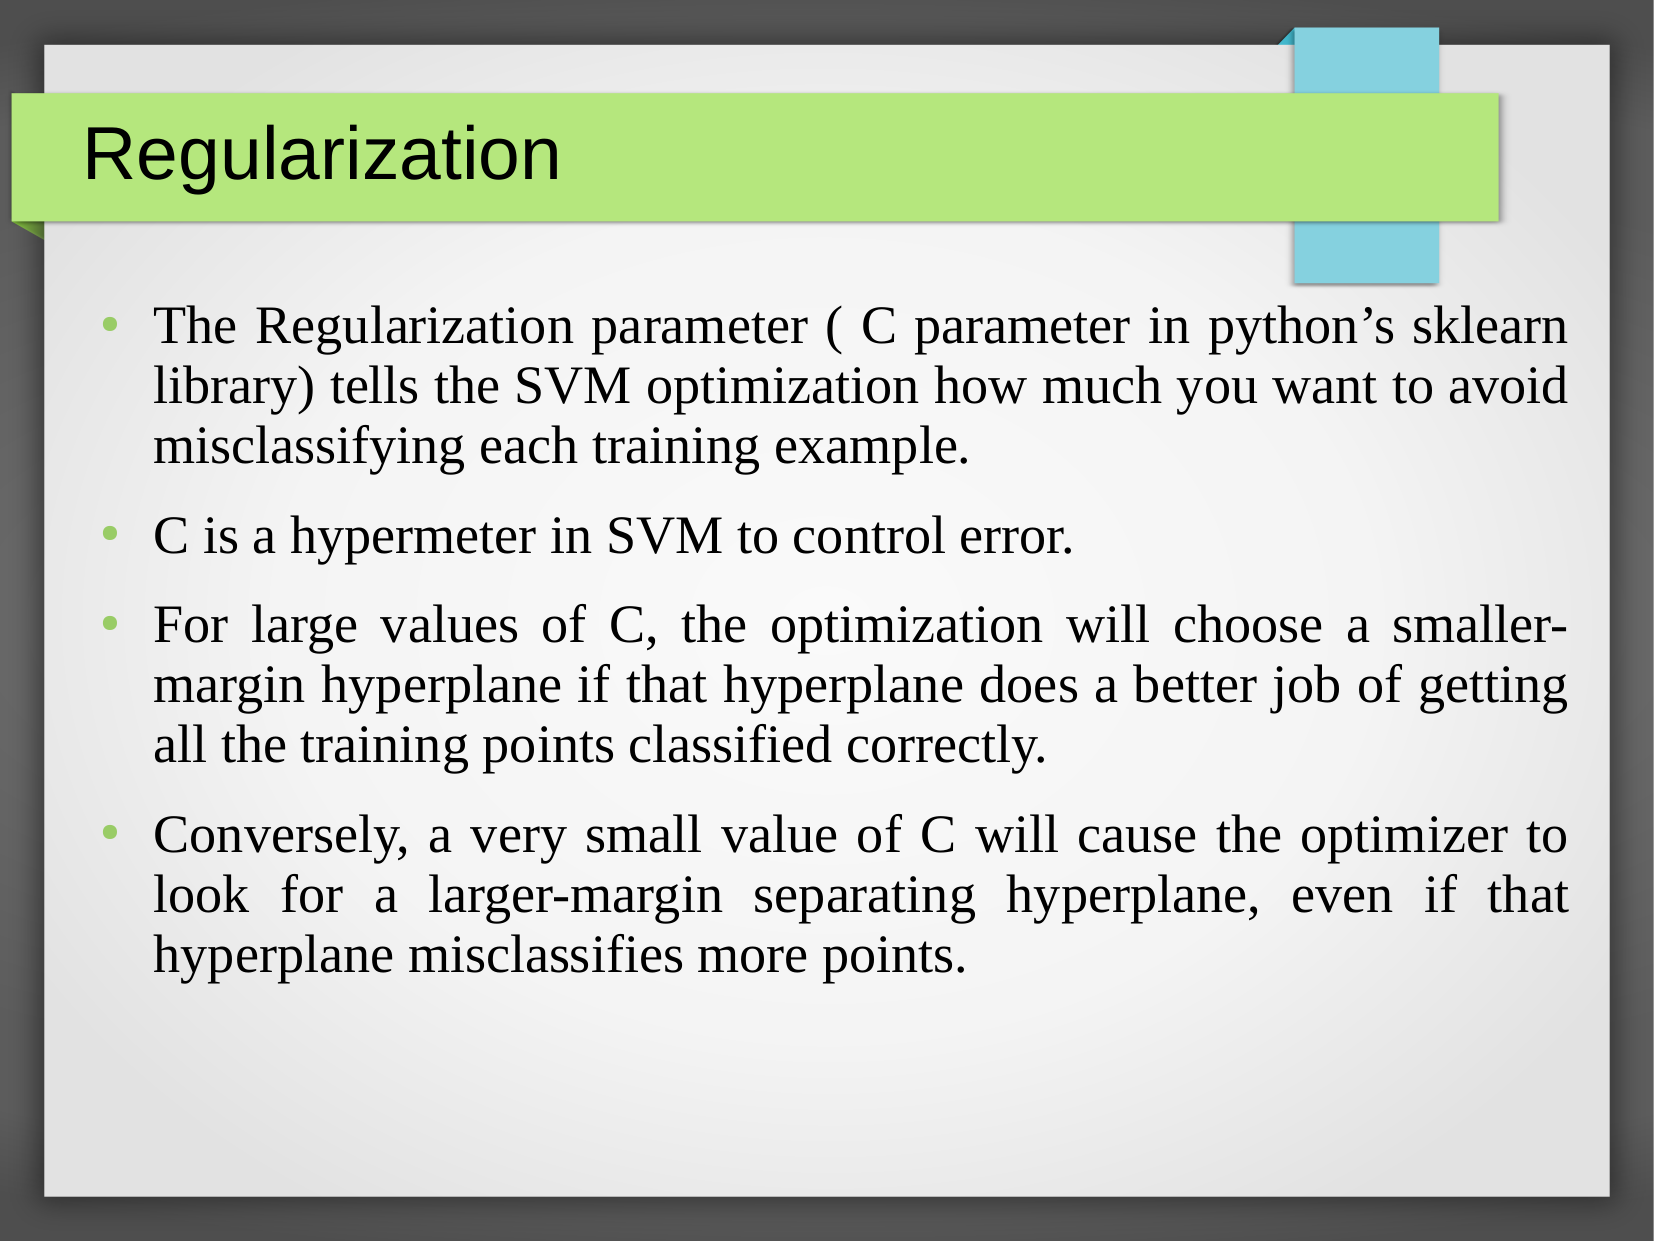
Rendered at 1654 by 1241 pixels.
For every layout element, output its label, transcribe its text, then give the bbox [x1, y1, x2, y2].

title Regularization [82, 94, 1264, 213]
list The Regularization parameter ( C parameter in python’s sklearn library) tells the SVM optimization how much you want to avoid misclassifying each training example. C is a hypermeter in SVM to control error. For large values of C, the optimization will choose a smaller-margin hyperplane if that hyperplane does a better job of getting all the training points classified correctly. Conversely, a very small value of C will cause the optimizer to look for a larger-margin separating hyperplane, even if that hyperplane misclassifies more points. [82, 295, 1571, 1015]
picture [0, 0, 1654, 1241]
